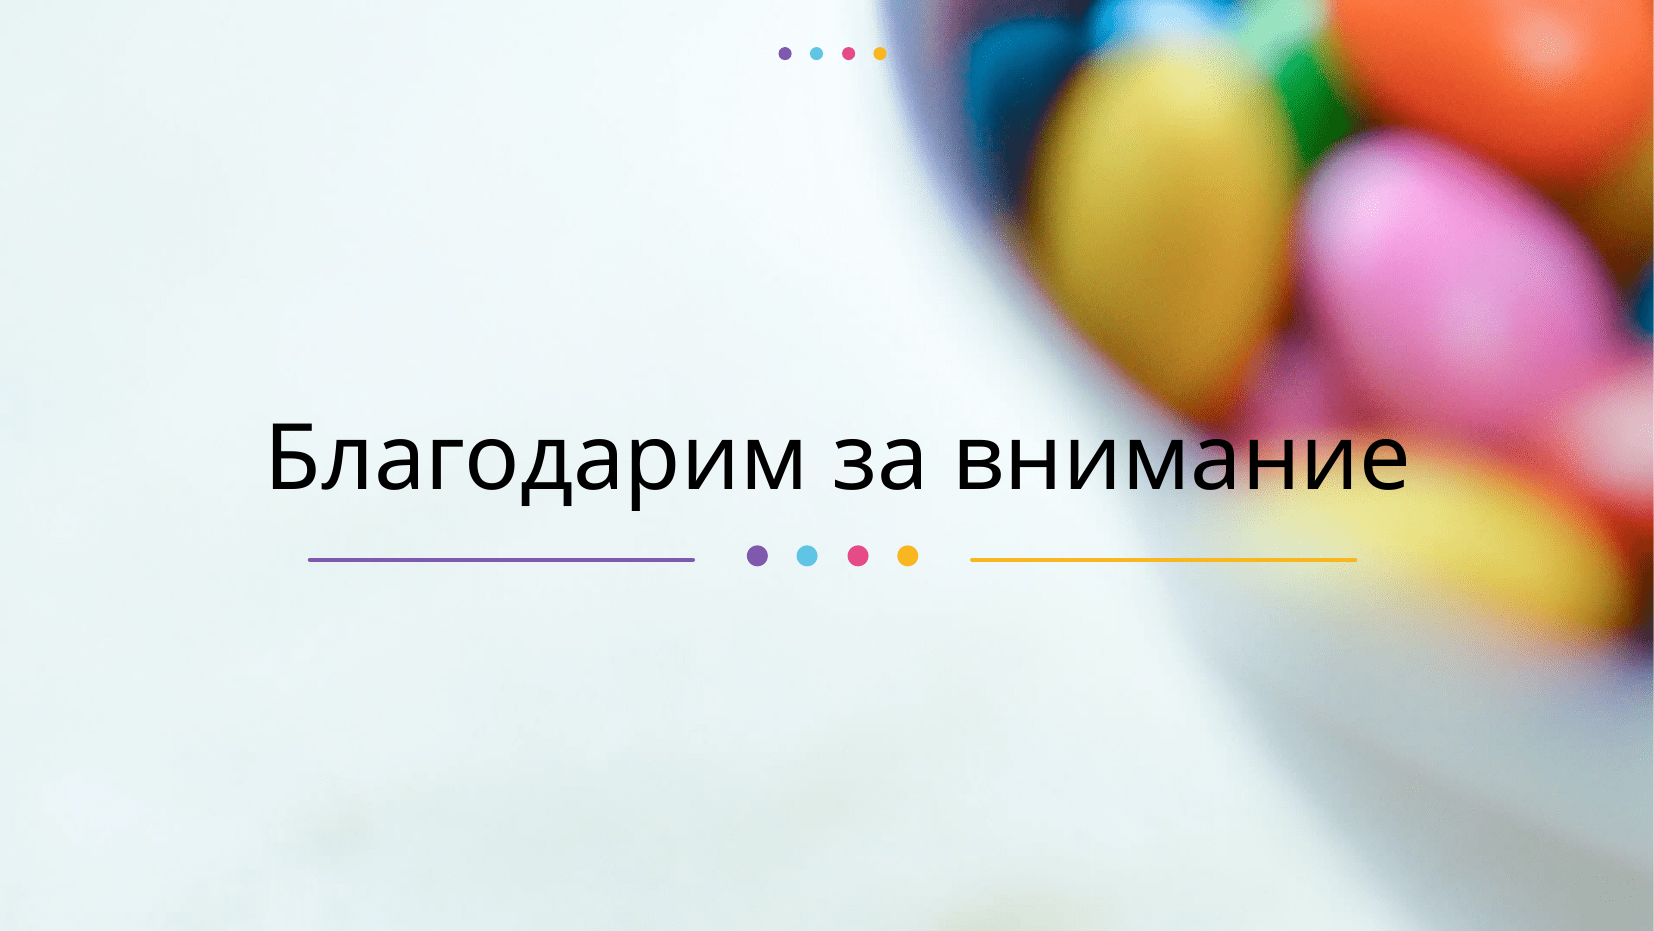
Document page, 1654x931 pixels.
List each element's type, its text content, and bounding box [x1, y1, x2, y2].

title Благодарим за внимание [94, 376, 1583, 532]
text_box [809, 47, 824, 61]
text_box [847, 545, 869, 567]
text_box [796, 545, 818, 567]
text_box [873, 47, 887, 61]
text_box [778, 47, 792, 61]
text_box [746, 545, 768, 567]
text_box [897, 545, 919, 567]
picture [0, 0, 1654, 931]
text_box [842, 47, 856, 61]
